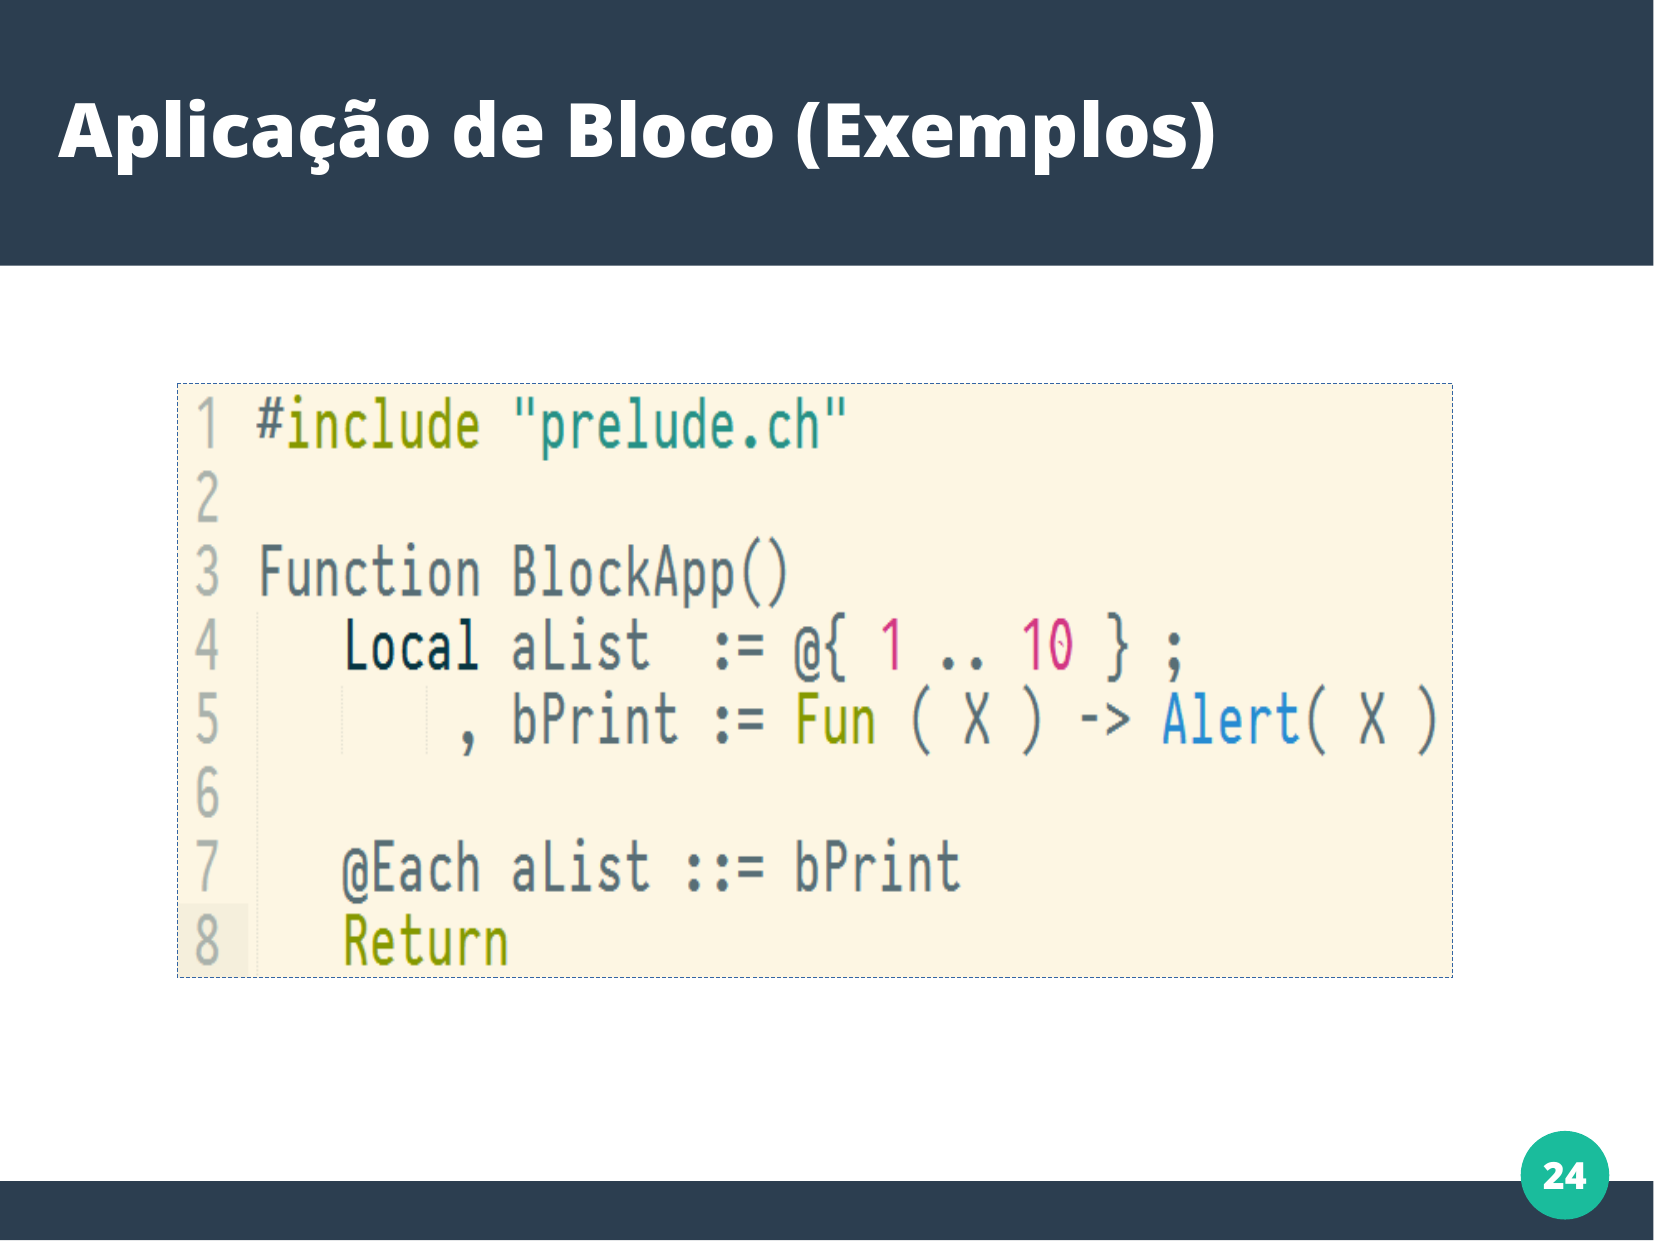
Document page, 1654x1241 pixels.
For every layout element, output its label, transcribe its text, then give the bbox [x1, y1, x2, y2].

title Aplicação de Bloco (Exemplos) [59, 49, 1595, 207]
picture [177, 383, 1453, 978]
